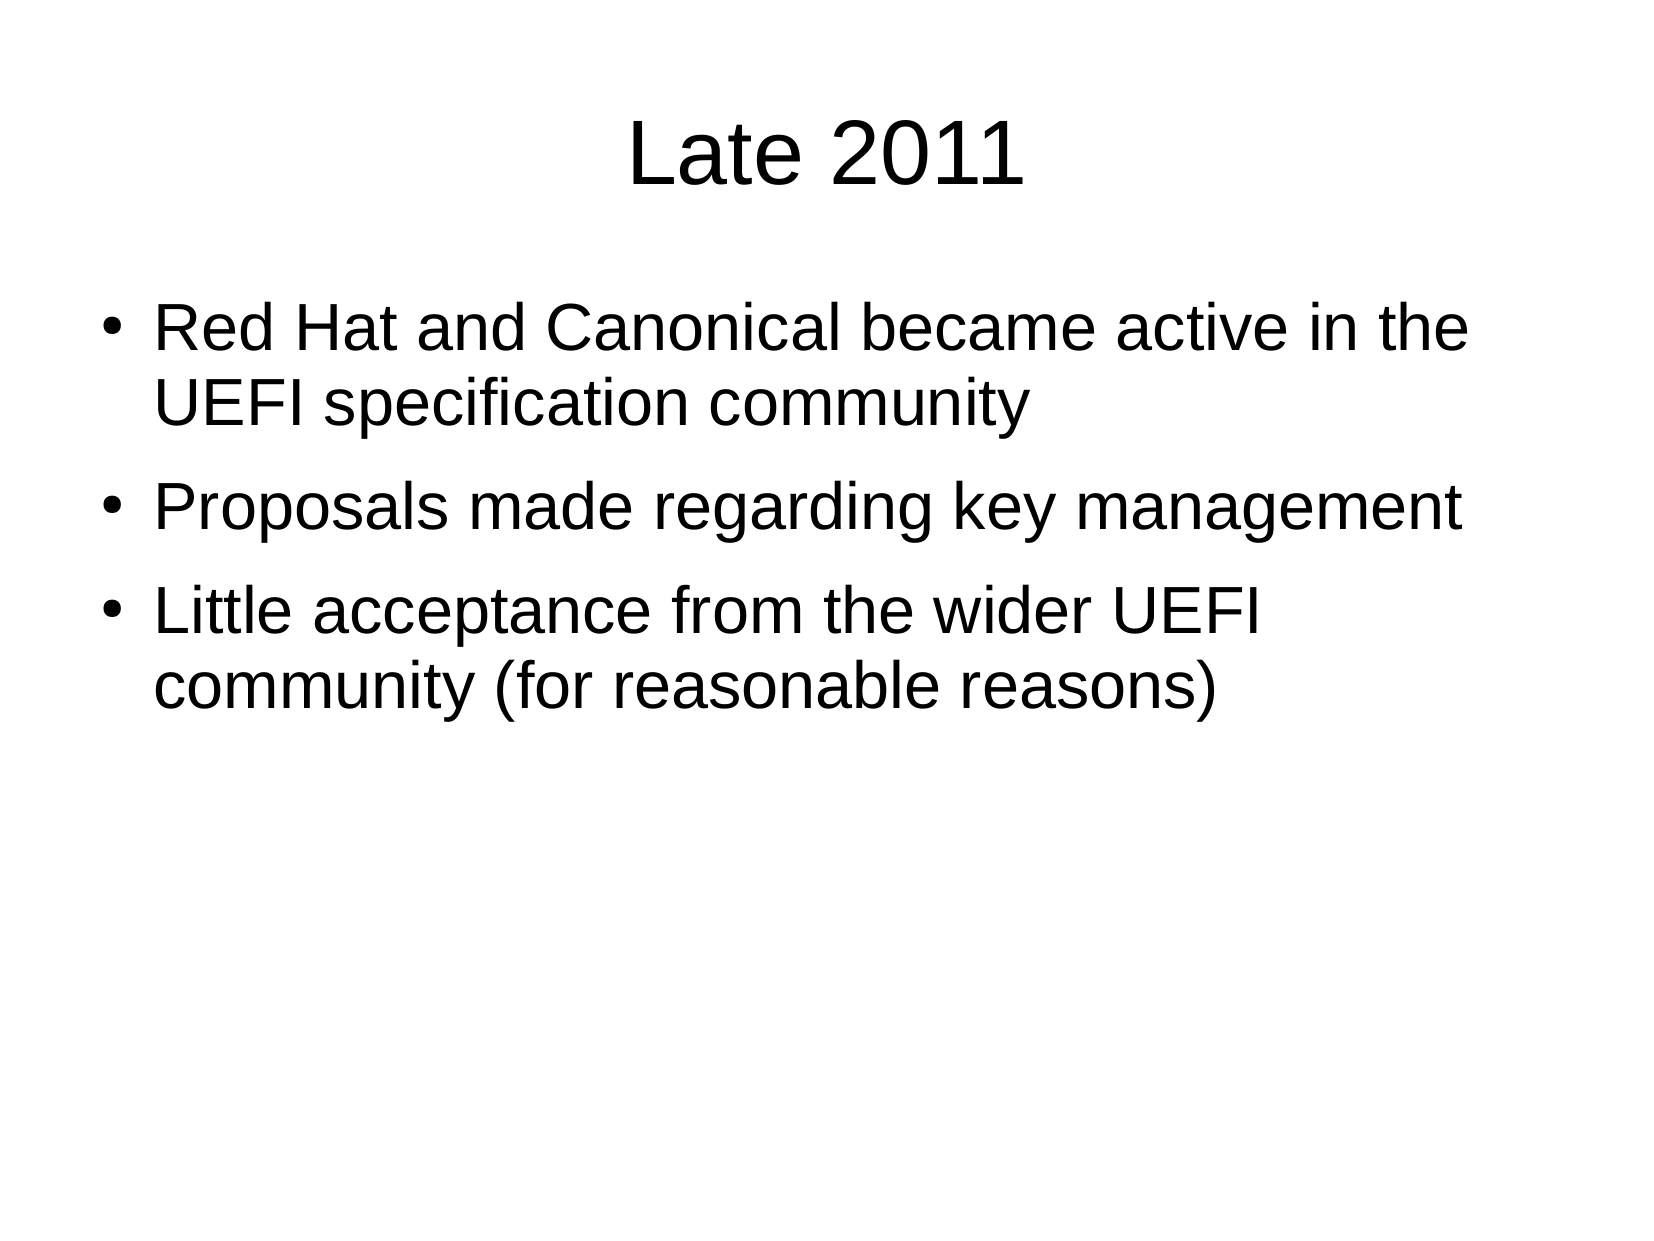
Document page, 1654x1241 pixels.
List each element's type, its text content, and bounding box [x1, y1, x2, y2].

list Red Hat and Canonical became active in the UEFI specification community Proposals made regarding key management Little acceptance from the wider UEFI community (for reasonable reasons) [82, 290, 1538, 1010]
title Late 2011 [82, 49, 1571, 257]
